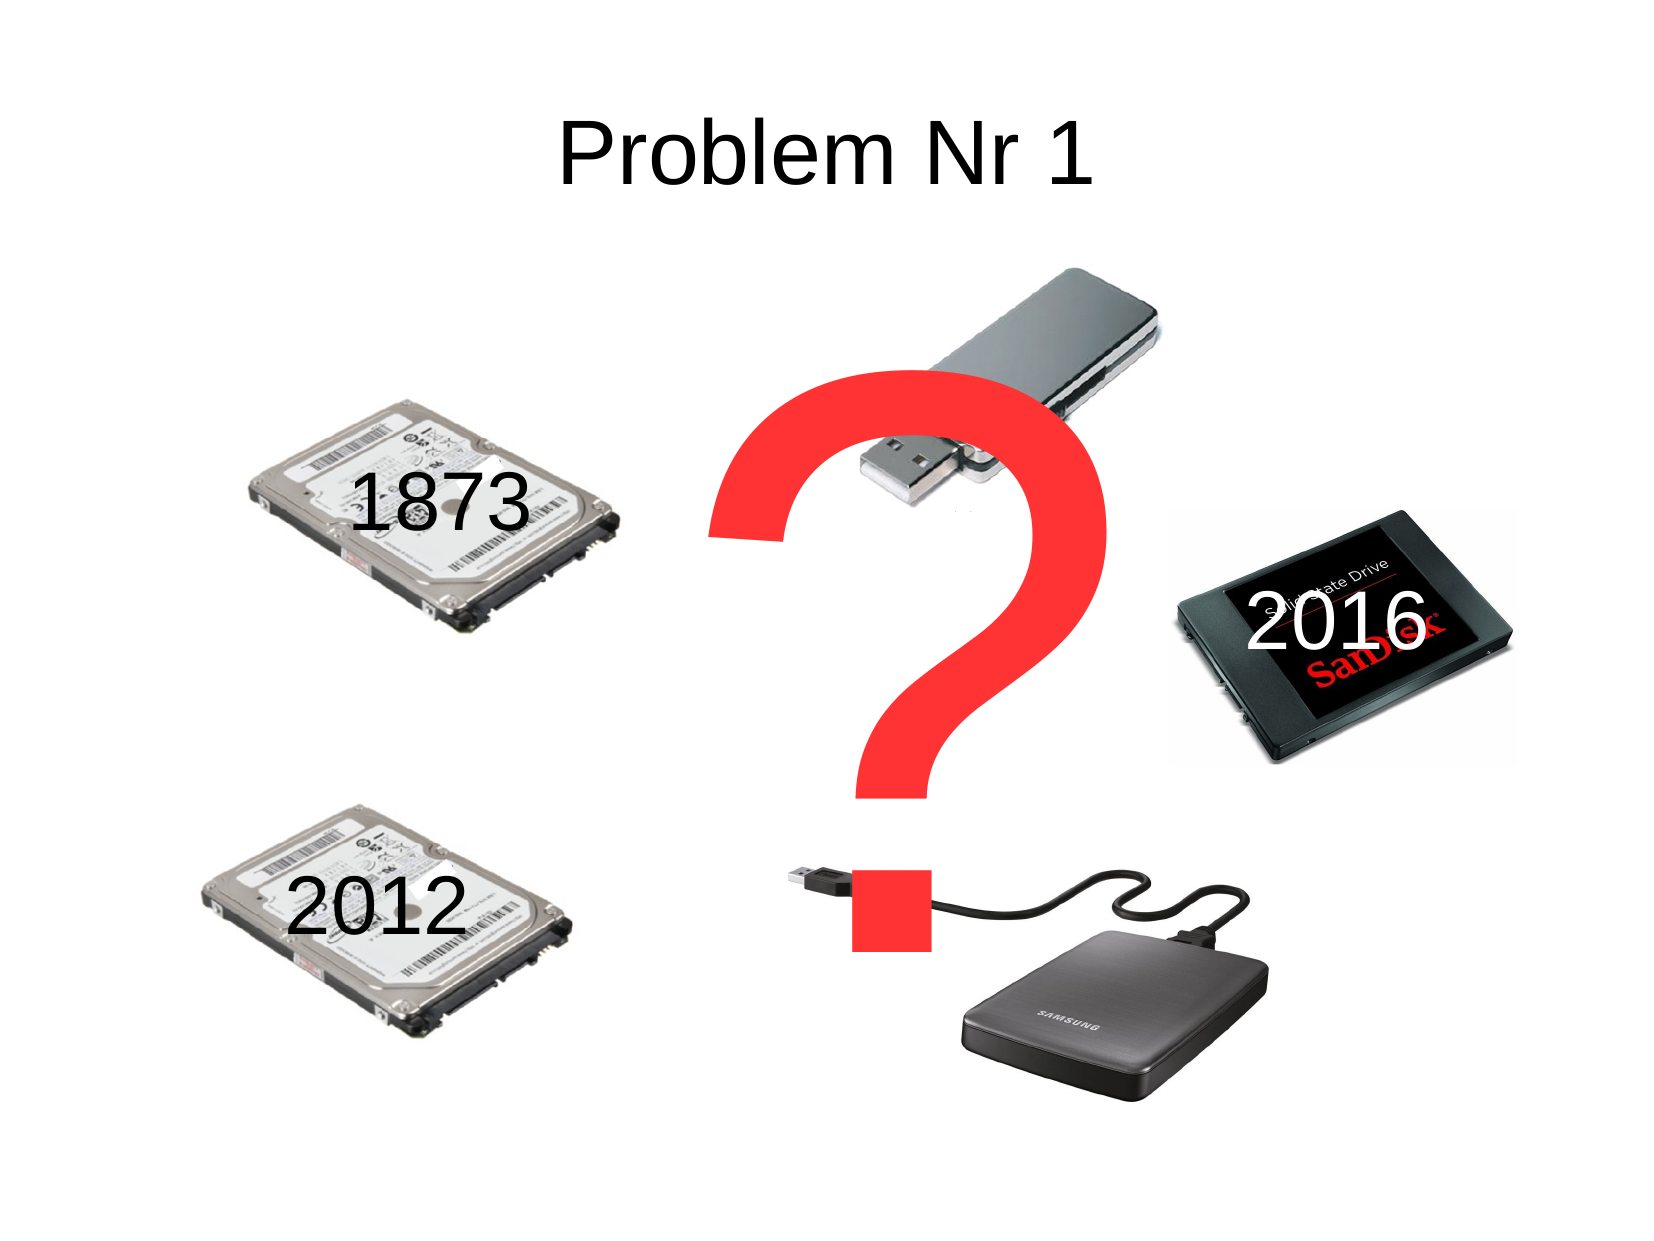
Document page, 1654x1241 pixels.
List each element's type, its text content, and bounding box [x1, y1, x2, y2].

title Problem Nr 1 [82, 49, 1571, 257]
text_box 2012 [270, 851, 511, 961]
picture [227, 345, 646, 676]
text_box 1873 [333, 447, 574, 556]
picture [1154, 856, 1276, 1111]
picture [1154, 245, 1516, 766]
picture [180, 750, 598, 1081]
text_box ? [660, 191, 1154, 1138]
text_box 2016 [1230, 566, 1471, 676]
